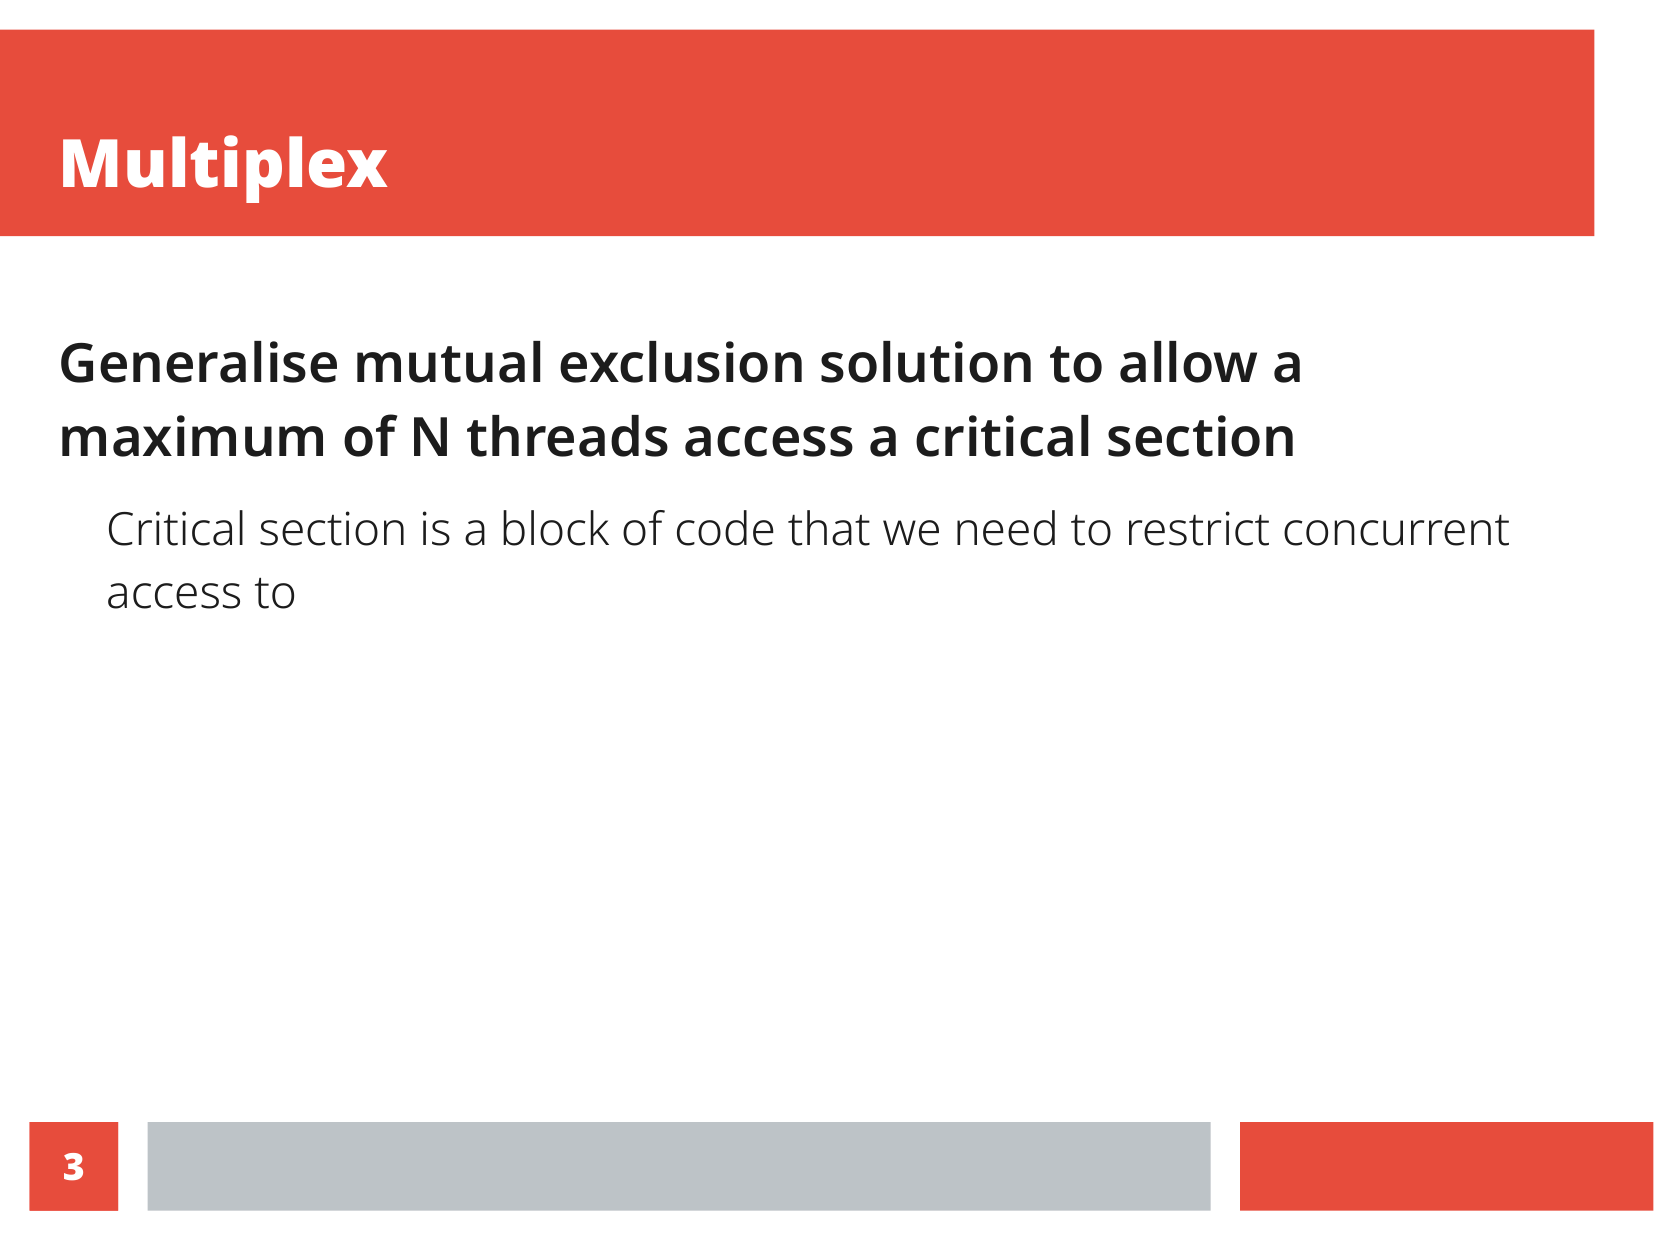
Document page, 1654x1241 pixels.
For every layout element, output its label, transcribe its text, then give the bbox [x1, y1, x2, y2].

title Multiplex [59, 59, 1595, 207]
list Generalise mutual exclusion solution to allow a maximum of N threads access a critical section Critical section is a block of code that we need to restrict concurrent access to [59, 324, 1565, 1093]
